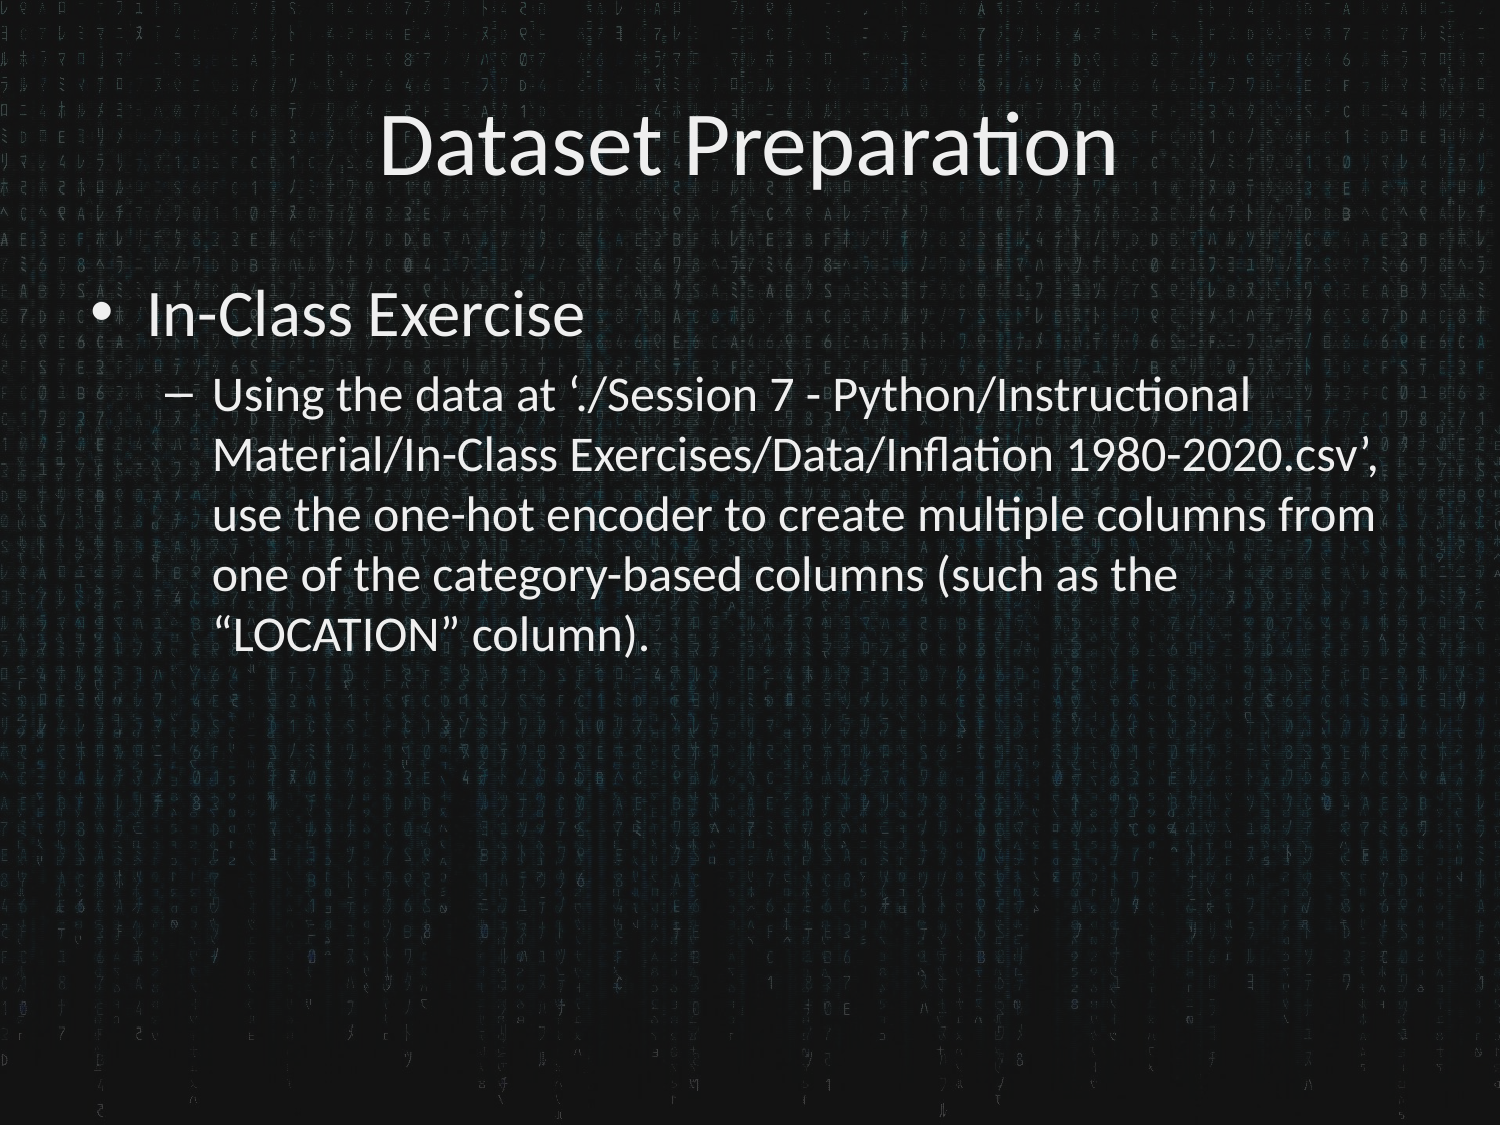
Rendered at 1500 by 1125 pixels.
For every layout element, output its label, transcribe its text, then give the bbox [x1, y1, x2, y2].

title Dataset Preparation [75, 45, 1425, 233]
list In-Class Exercise Using the data at ‘./Session 7 - Python/Instructional Material/In-Class Exercises/Data/Inflation 1980-2020.csv’, use the one-hot encoder to create multiple columns from one of the category-based columns (such as the “LOCATION” column). [75, 262, 1425, 1005]
text_box [0, 0, 1500, 1125]
